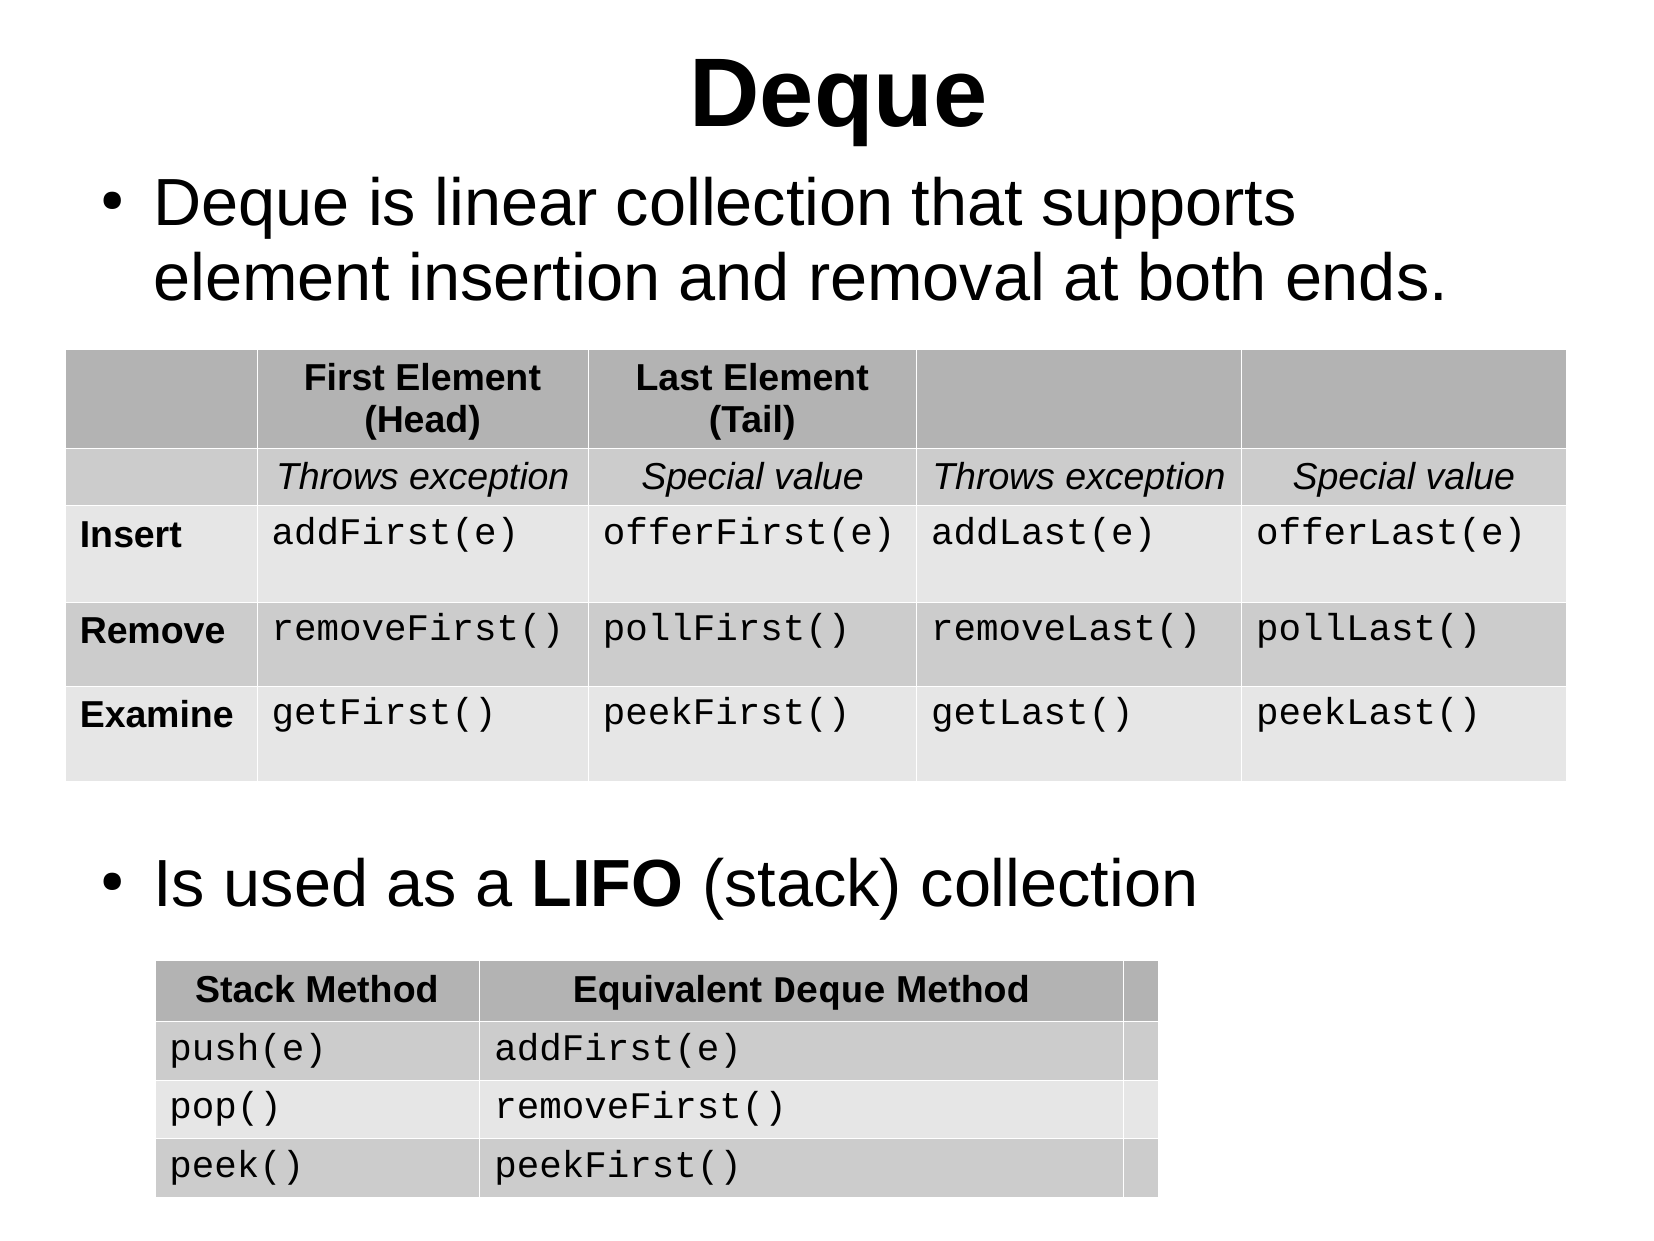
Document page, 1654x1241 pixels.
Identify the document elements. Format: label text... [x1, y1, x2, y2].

table_header Equivalent Deque Method [480, 961, 1123, 1021]
table_cell [1124, 1139, 1158, 1197]
table_cell removeLast() [917, 603, 1241, 686]
table_cell push(e) [156, 1022, 479, 1080]
table_cell Insert [66, 506, 257, 602]
table_cell pollLast() [1242, 603, 1566, 686]
table_cell [66, 449, 257, 505]
table_cell Special value [589, 449, 916, 505]
table_cell removeFirst() [258, 603, 588, 686]
table_cell getLast() [917, 687, 1241, 781]
table_cell peekLast() [1242, 687, 1566, 781]
table_cell Throws exception [917, 449, 1241, 505]
table_cell peekFirst() [480, 1139, 1123, 1197]
table_header [917, 350, 1241, 448]
table_cell addFirst(e) [258, 506, 588, 602]
table_header First Element (Head) [258, 350, 588, 448]
table_cell Examine [66, 687, 257, 781]
table_cell removeFirst() [480, 1081, 1123, 1138]
table_header [66, 350, 257, 448]
list Deque is linear collection that supports element insertion and removal at both ends. Is used as a LIFO (stack) collection [82, 165, 1538, 349]
table_header Stack Method [156, 961, 479, 1021]
table_cell getFirst() [258, 687, 588, 781]
table_cell Remove [66, 603, 257, 686]
table_cell addFirst(e) [480, 1022, 1123, 1080]
table_cell addLast(e) [917, 506, 1241, 602]
table_header Last Element (Tail) [589, 350, 916, 448]
table_cell peekFirst() [589, 687, 916, 781]
table_cell pop() [156, 1081, 479, 1138]
table_cell Special value [1242, 449, 1566, 505]
table_cell [1124, 1081, 1158, 1138]
table_header [1242, 350, 1566, 448]
table_cell peek() [156, 1139, 479, 1197]
table_cell offerLast(e) [1242, 506, 1566, 602]
table_cell offerFirst(e) [589, 506, 916, 602]
table_cell Throws exception [258, 449, 588, 505]
list Deque is linear collection that supports element insertion and removal at both ends. Is used as a LIFO (stack) collection [82, 782, 1538, 967]
table_header [1124, 961, 1158, 1021]
table_cell [1124, 1022, 1158, 1080]
table_cell pollFirst() [589, 603, 916, 686]
title Deque [94, 19, 1583, 166]
